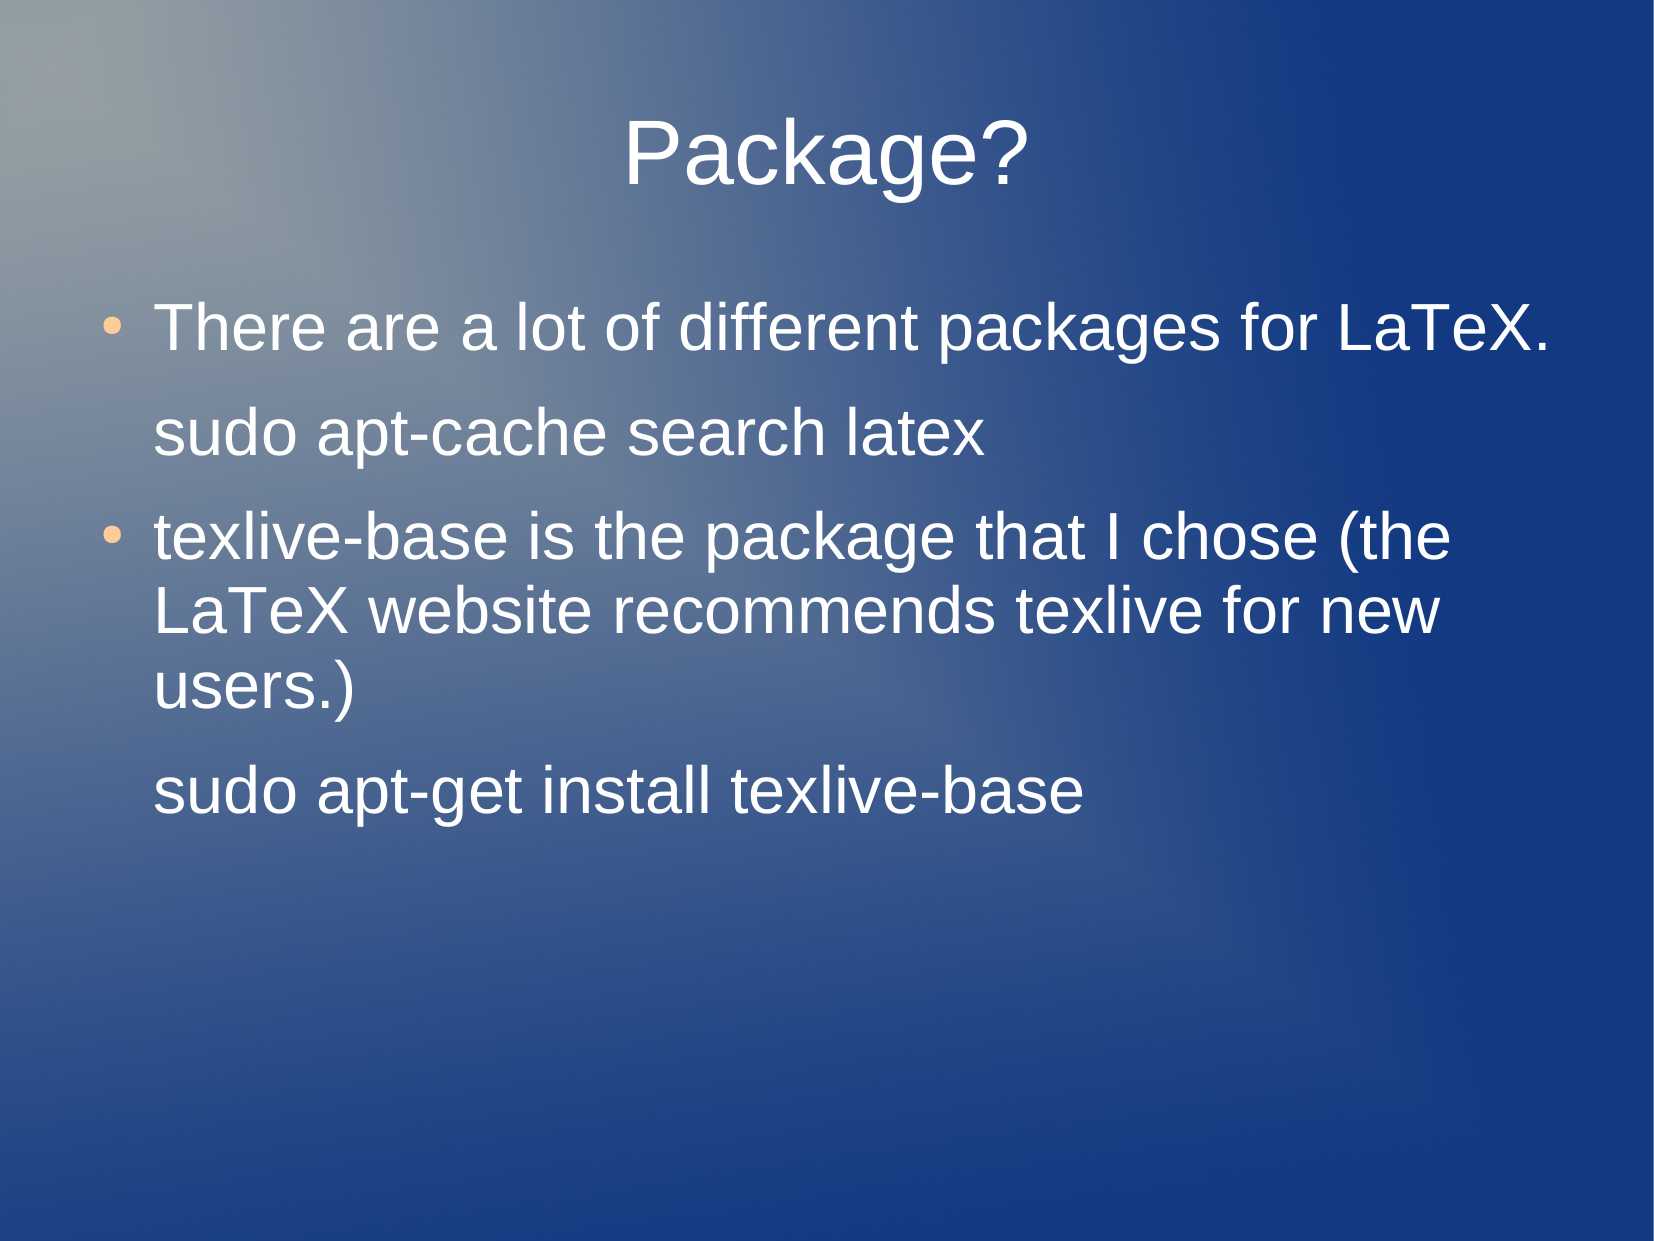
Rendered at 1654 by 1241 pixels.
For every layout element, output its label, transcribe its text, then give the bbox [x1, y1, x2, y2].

list There are a lot of different packages for LaTeX. sudo apt-cache search latex texlive-base is the package that I chose (the LaTeX website recommends texlive for new users.) sudo apt-get install texlive-base [82, 290, 1571, 1010]
picture [0, 0, 1654, 1241]
title Package? [82, 49, 1571, 257]
